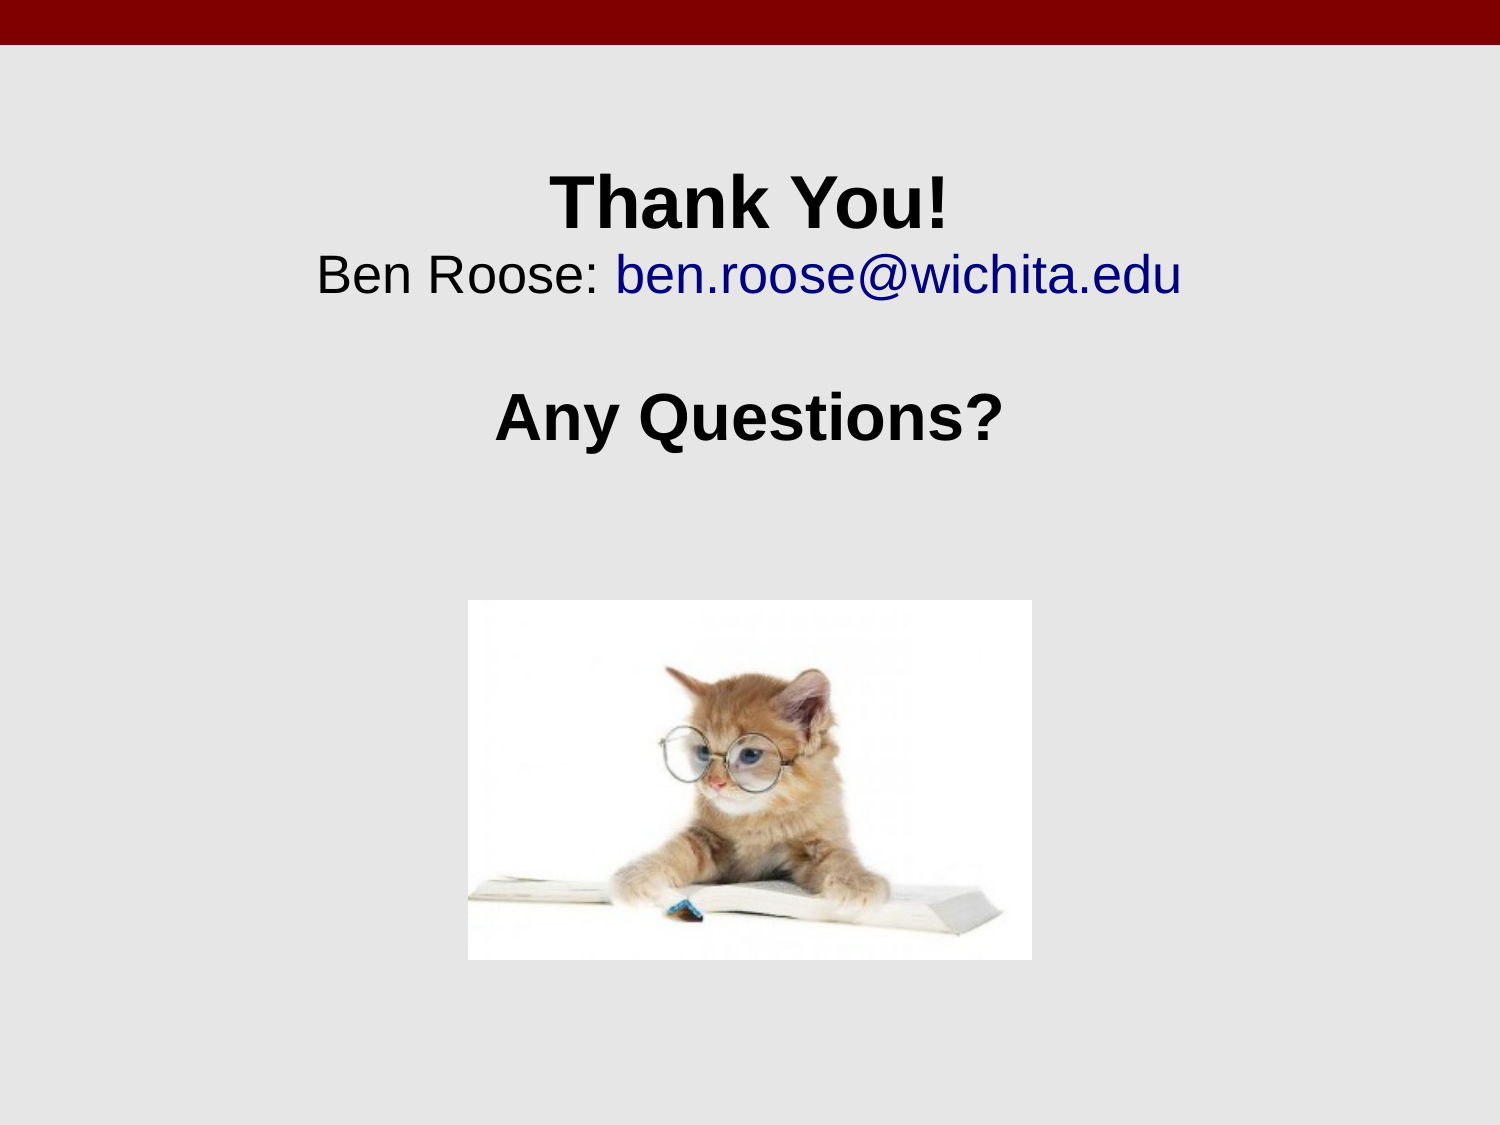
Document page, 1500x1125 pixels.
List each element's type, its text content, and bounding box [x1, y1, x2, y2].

title Thank You! Ben Roose: ben.roose@wichita.edu Any Questions? [75, 105, 1426, 511]
picture [468, 600, 1032, 961]
